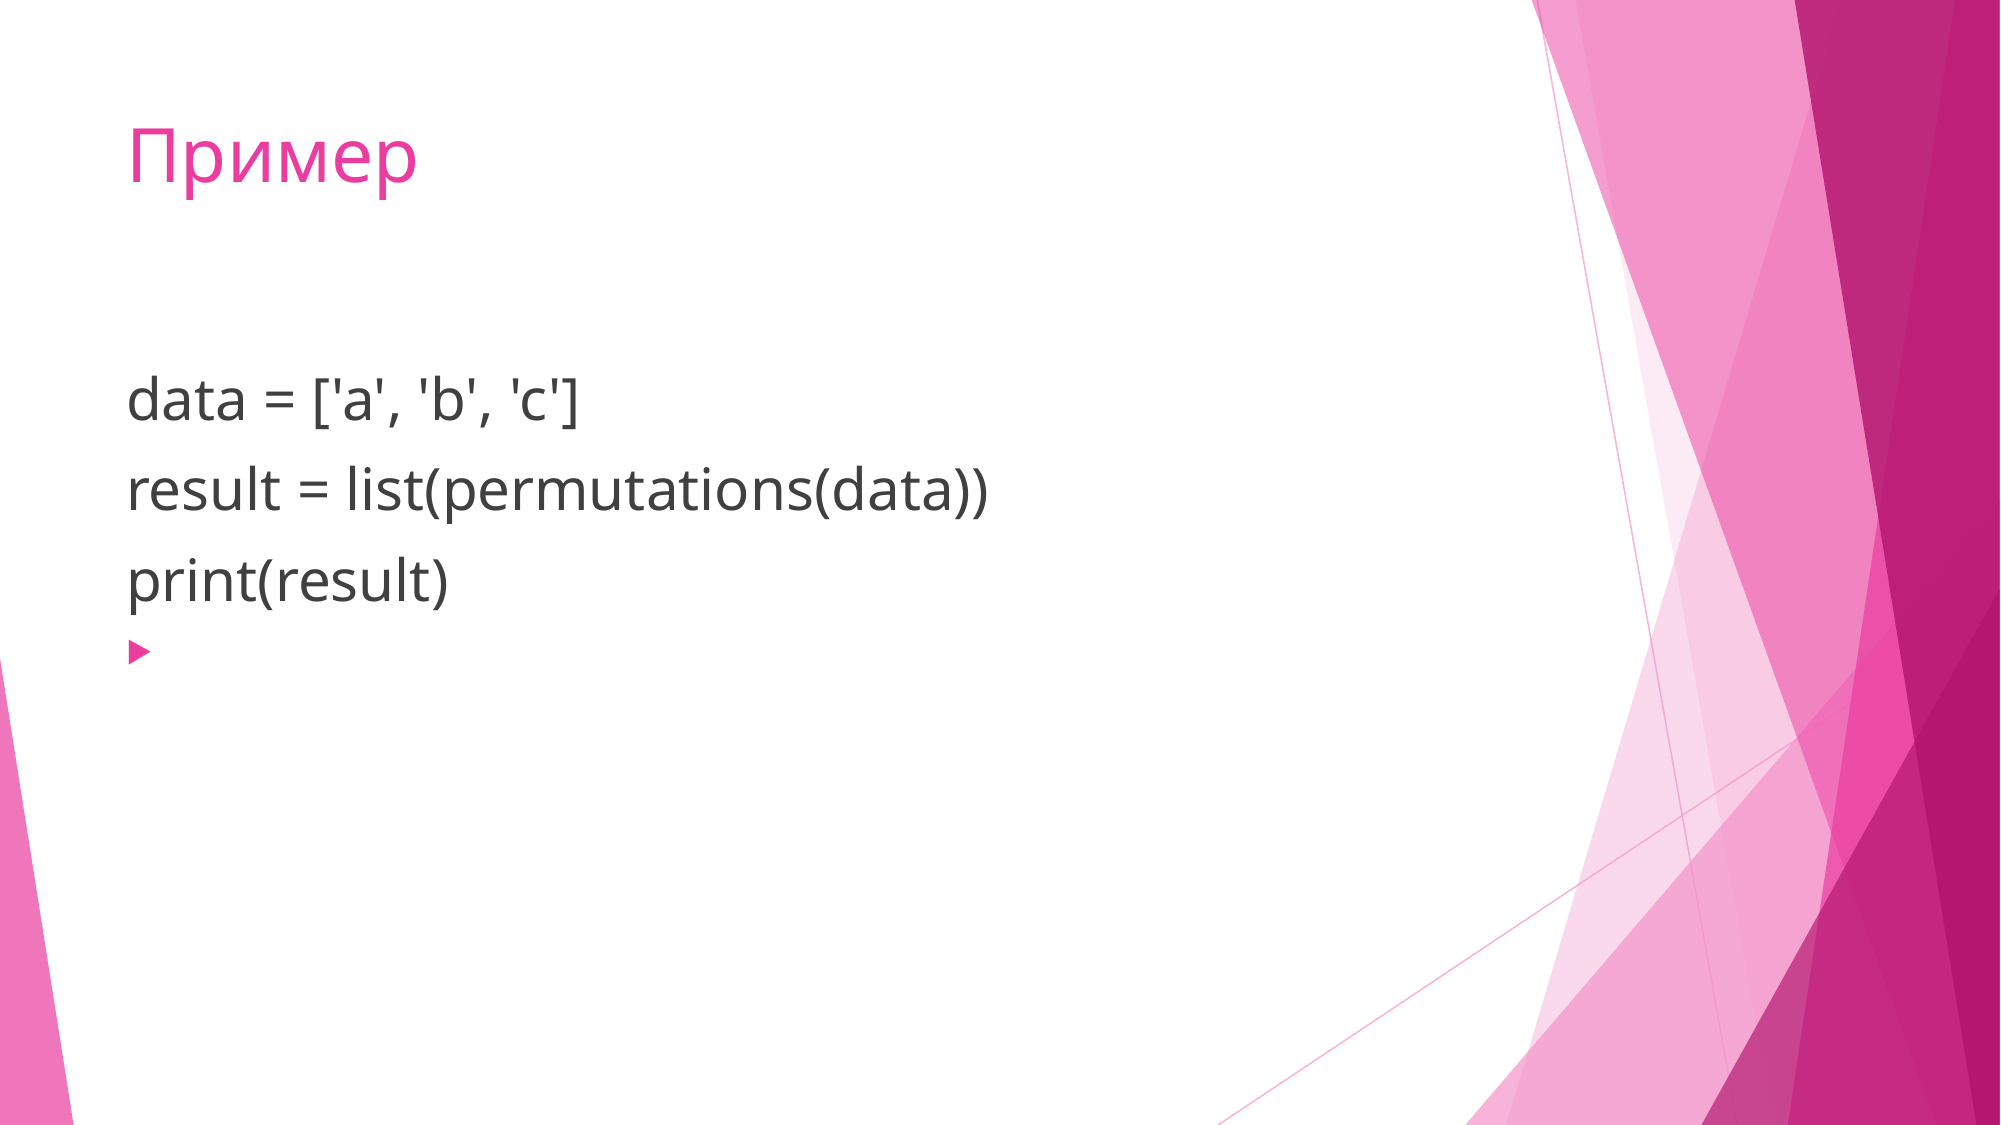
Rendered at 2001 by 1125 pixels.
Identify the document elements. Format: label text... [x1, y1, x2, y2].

list data = ['a', 'b', 'c'] result = list(permutations(data)) print(result) [111, 354, 1522, 992]
title Пример [111, 99, 1522, 317]
